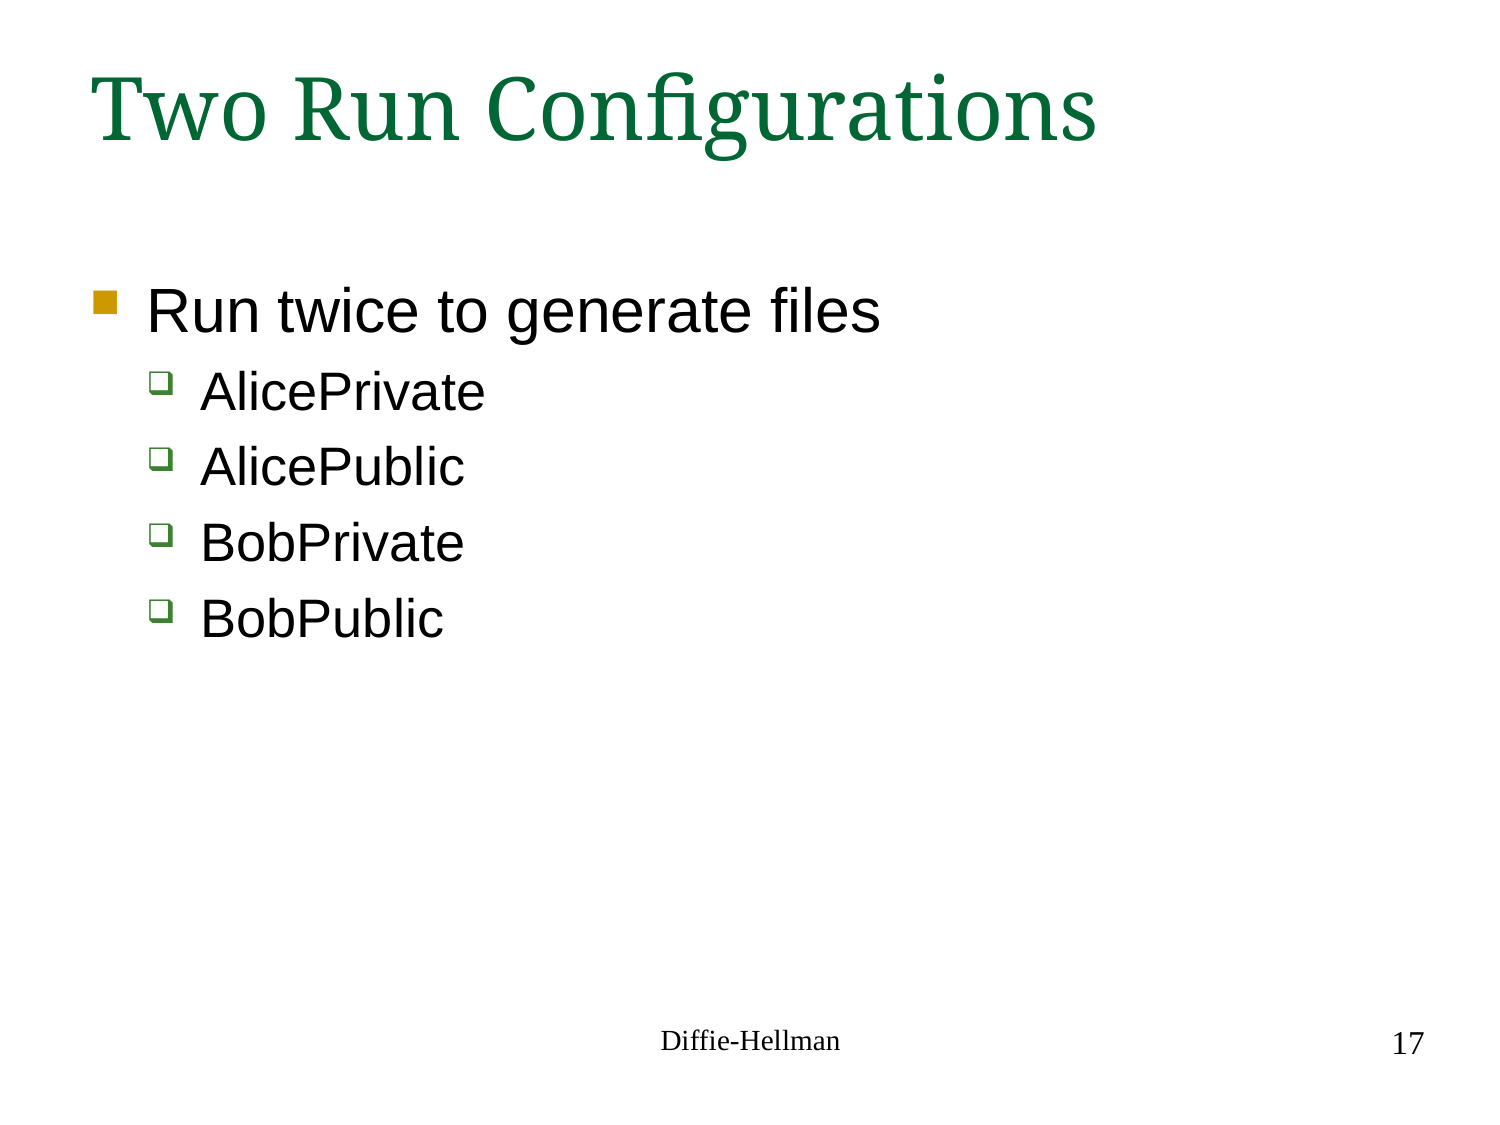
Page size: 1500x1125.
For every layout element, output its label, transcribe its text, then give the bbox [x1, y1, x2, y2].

list Run twice to generate files AlicePrivate AlicePublic BobPrivate BobPublic [75, 262, 1425, 1006]
title Two Run Configurations [75, 45, 1425, 233]
